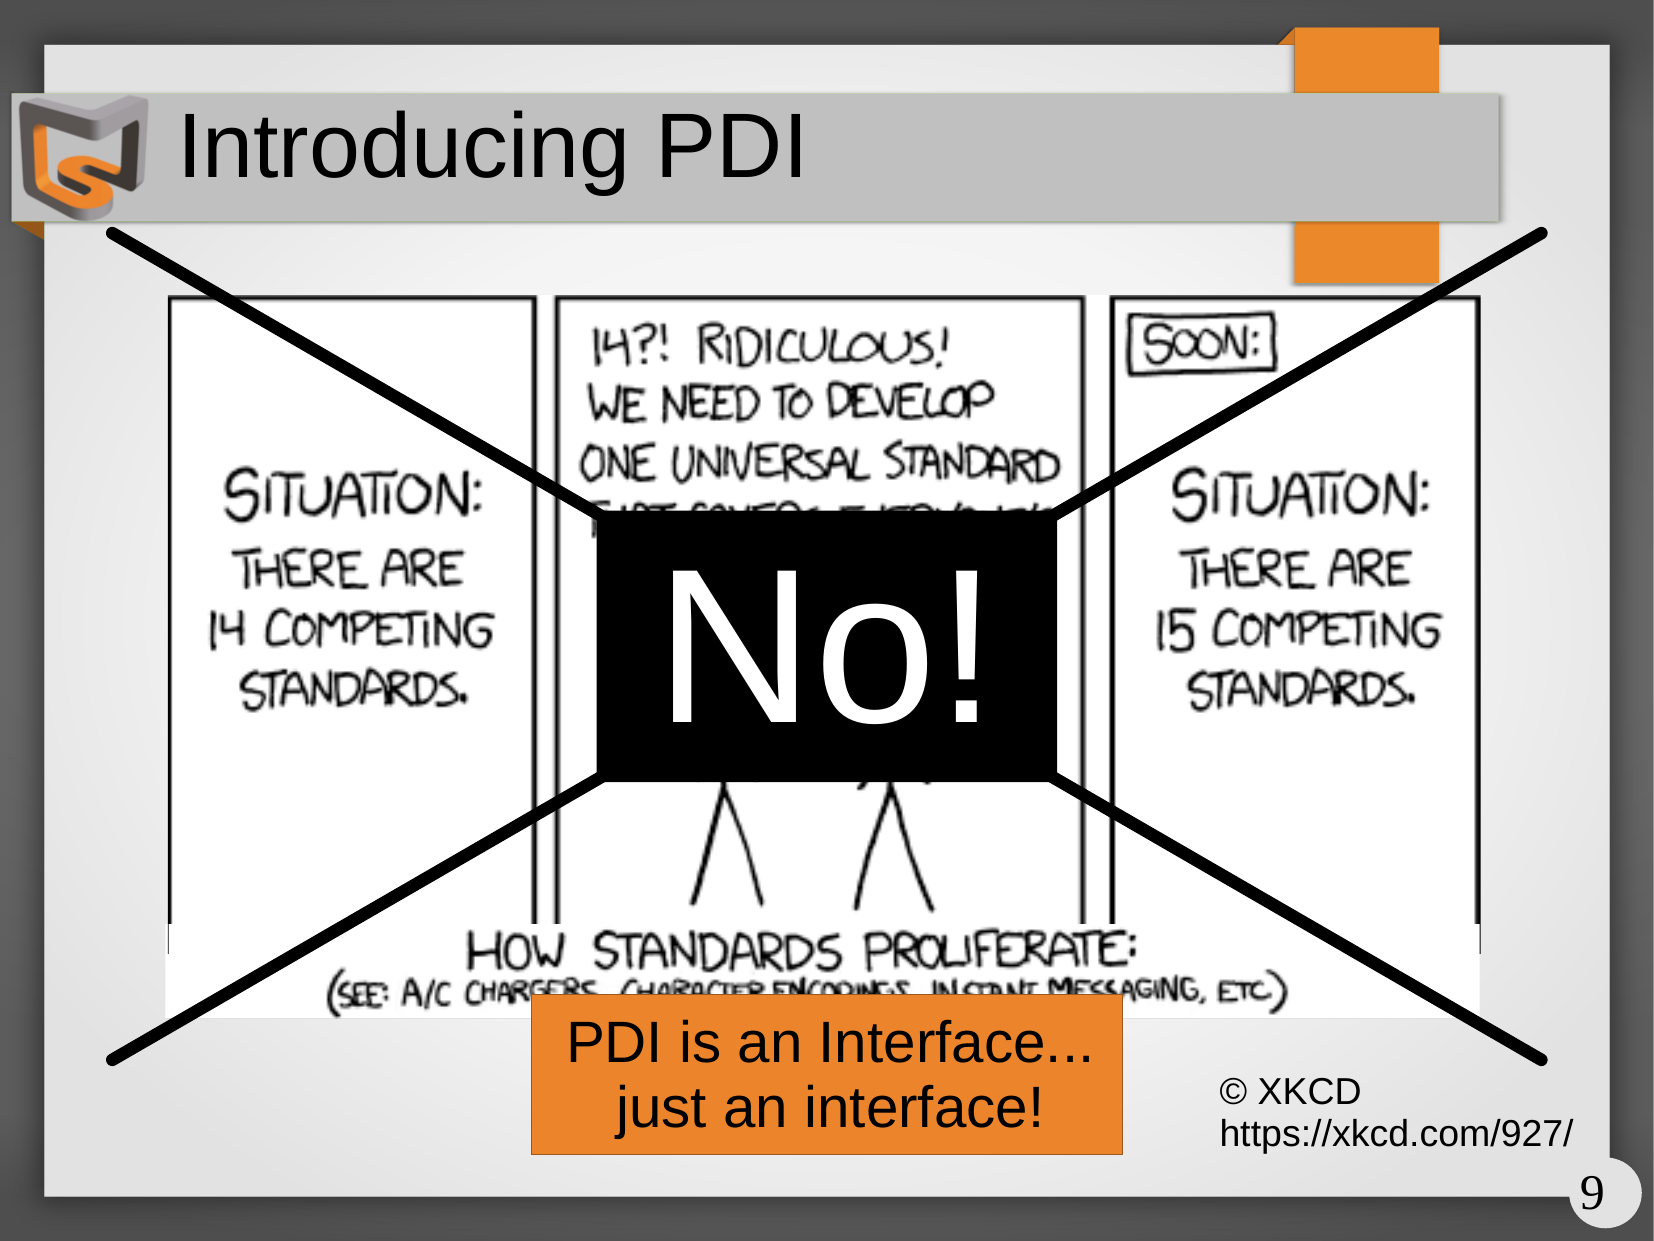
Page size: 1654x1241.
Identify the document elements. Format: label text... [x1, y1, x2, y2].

text_box No! [596, 510, 1058, 783]
text_box PDI is an Interface... just an interface! [531, 994, 1123, 1155]
text_box © XKCD https://xkcd.com/927/ [1204, 1063, 1601, 1204]
picture [0, 0, 1654, 1241]
title Introducing PDI [177, 94, 1477, 213]
